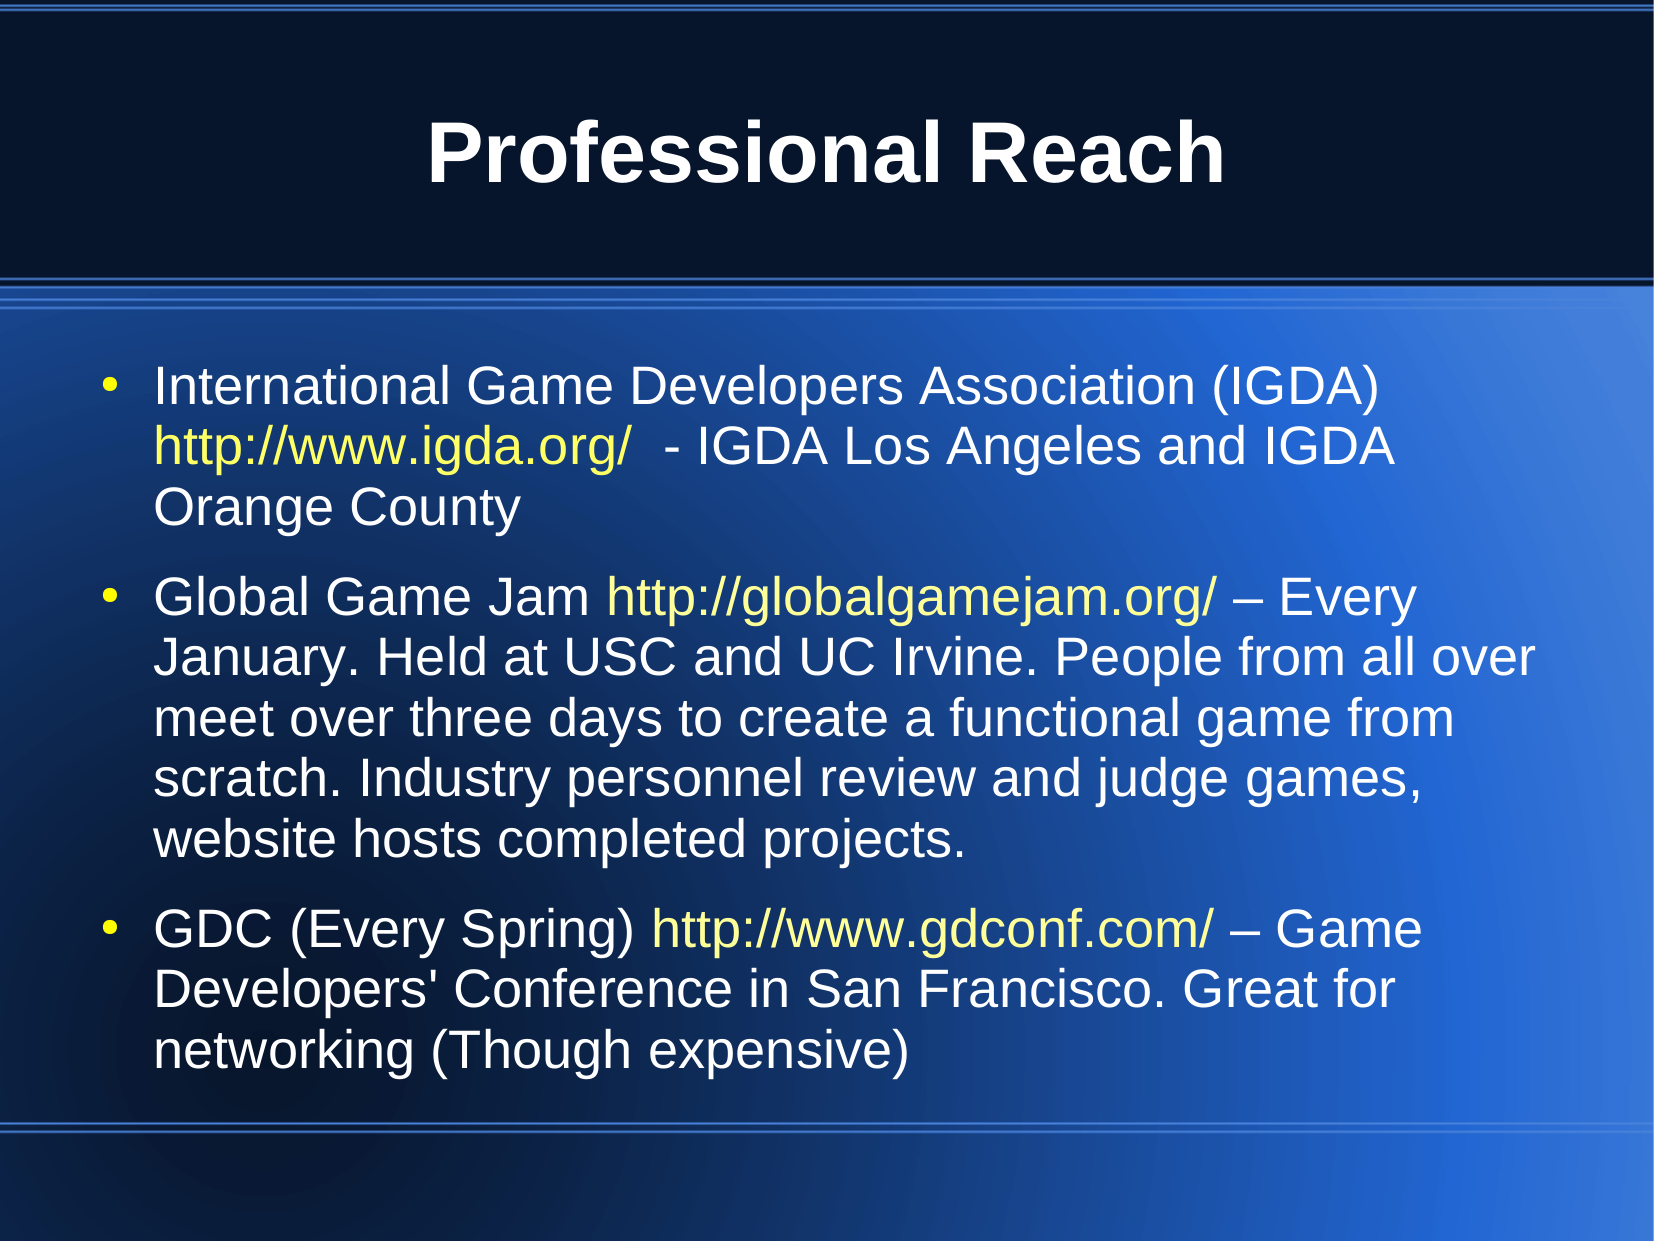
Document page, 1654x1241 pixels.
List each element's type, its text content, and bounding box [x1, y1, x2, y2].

list International Game Developers Association (IGDA) http://www.igda.org/ - IGDA Los Angeles and IGDA Orange County Global Game Jam http://globalgamejam.org/ – Every January. Held at USC and UC Irvine. People from all over meet over three days to create a functional game from scratch. Industry personnel review and judge games, website hosts completed projects. GDC (Every Spring) http://www.gdconf.com/ – Game Developers' Conference in San Francisco. Great for networking (Though expensive) [82, 355, 1571, 1171]
picture [0, 0, 1654, 1241]
title Professional Reach [82, 49, 1571, 257]
